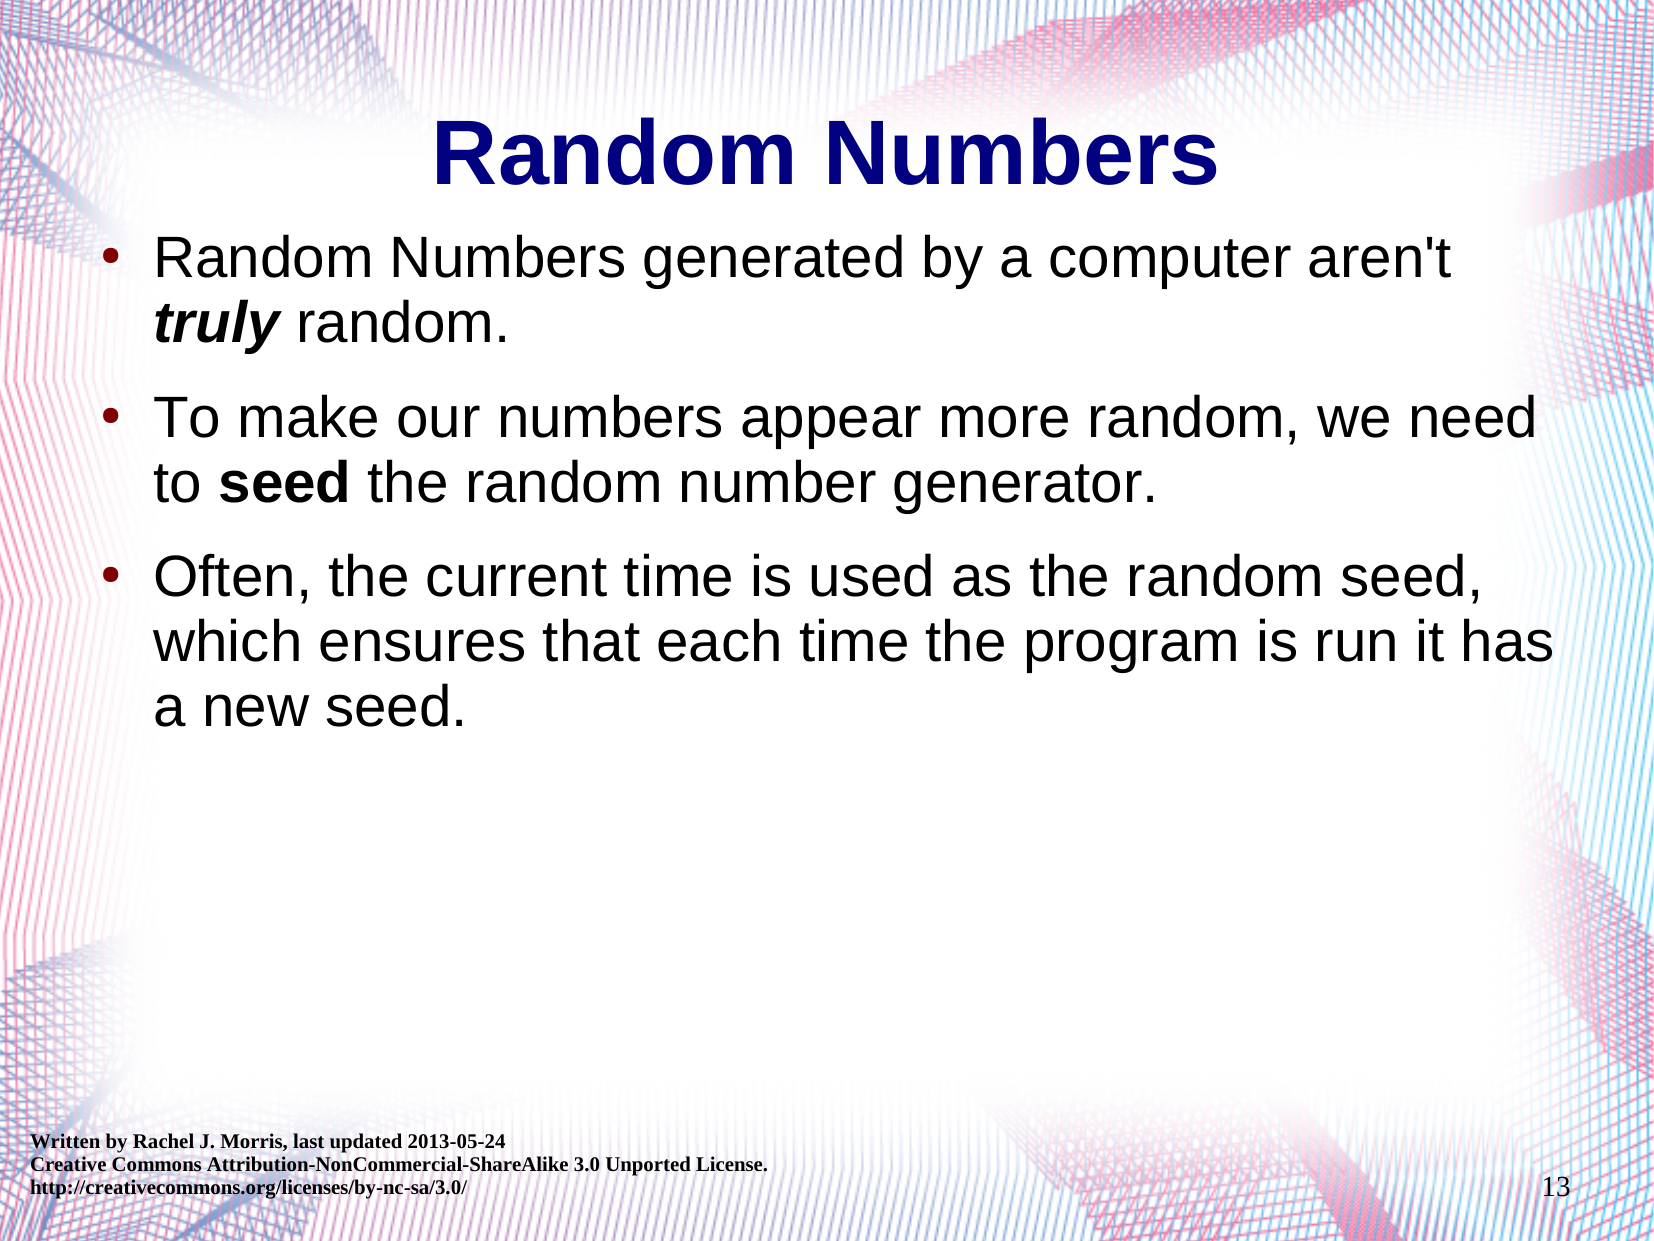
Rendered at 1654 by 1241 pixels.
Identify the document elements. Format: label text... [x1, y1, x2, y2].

list Random Numbers generated by a computer aren't truly random. To make our numbers appear more random, we need to seed the random number generator. Often, the current time is used as the random seed, which ensures that each time the program is run it has a new seed. [82, 225, 1571, 740]
picture [0, 0, 1654, 1241]
title Random Numbers [82, 49, 1571, 225]
